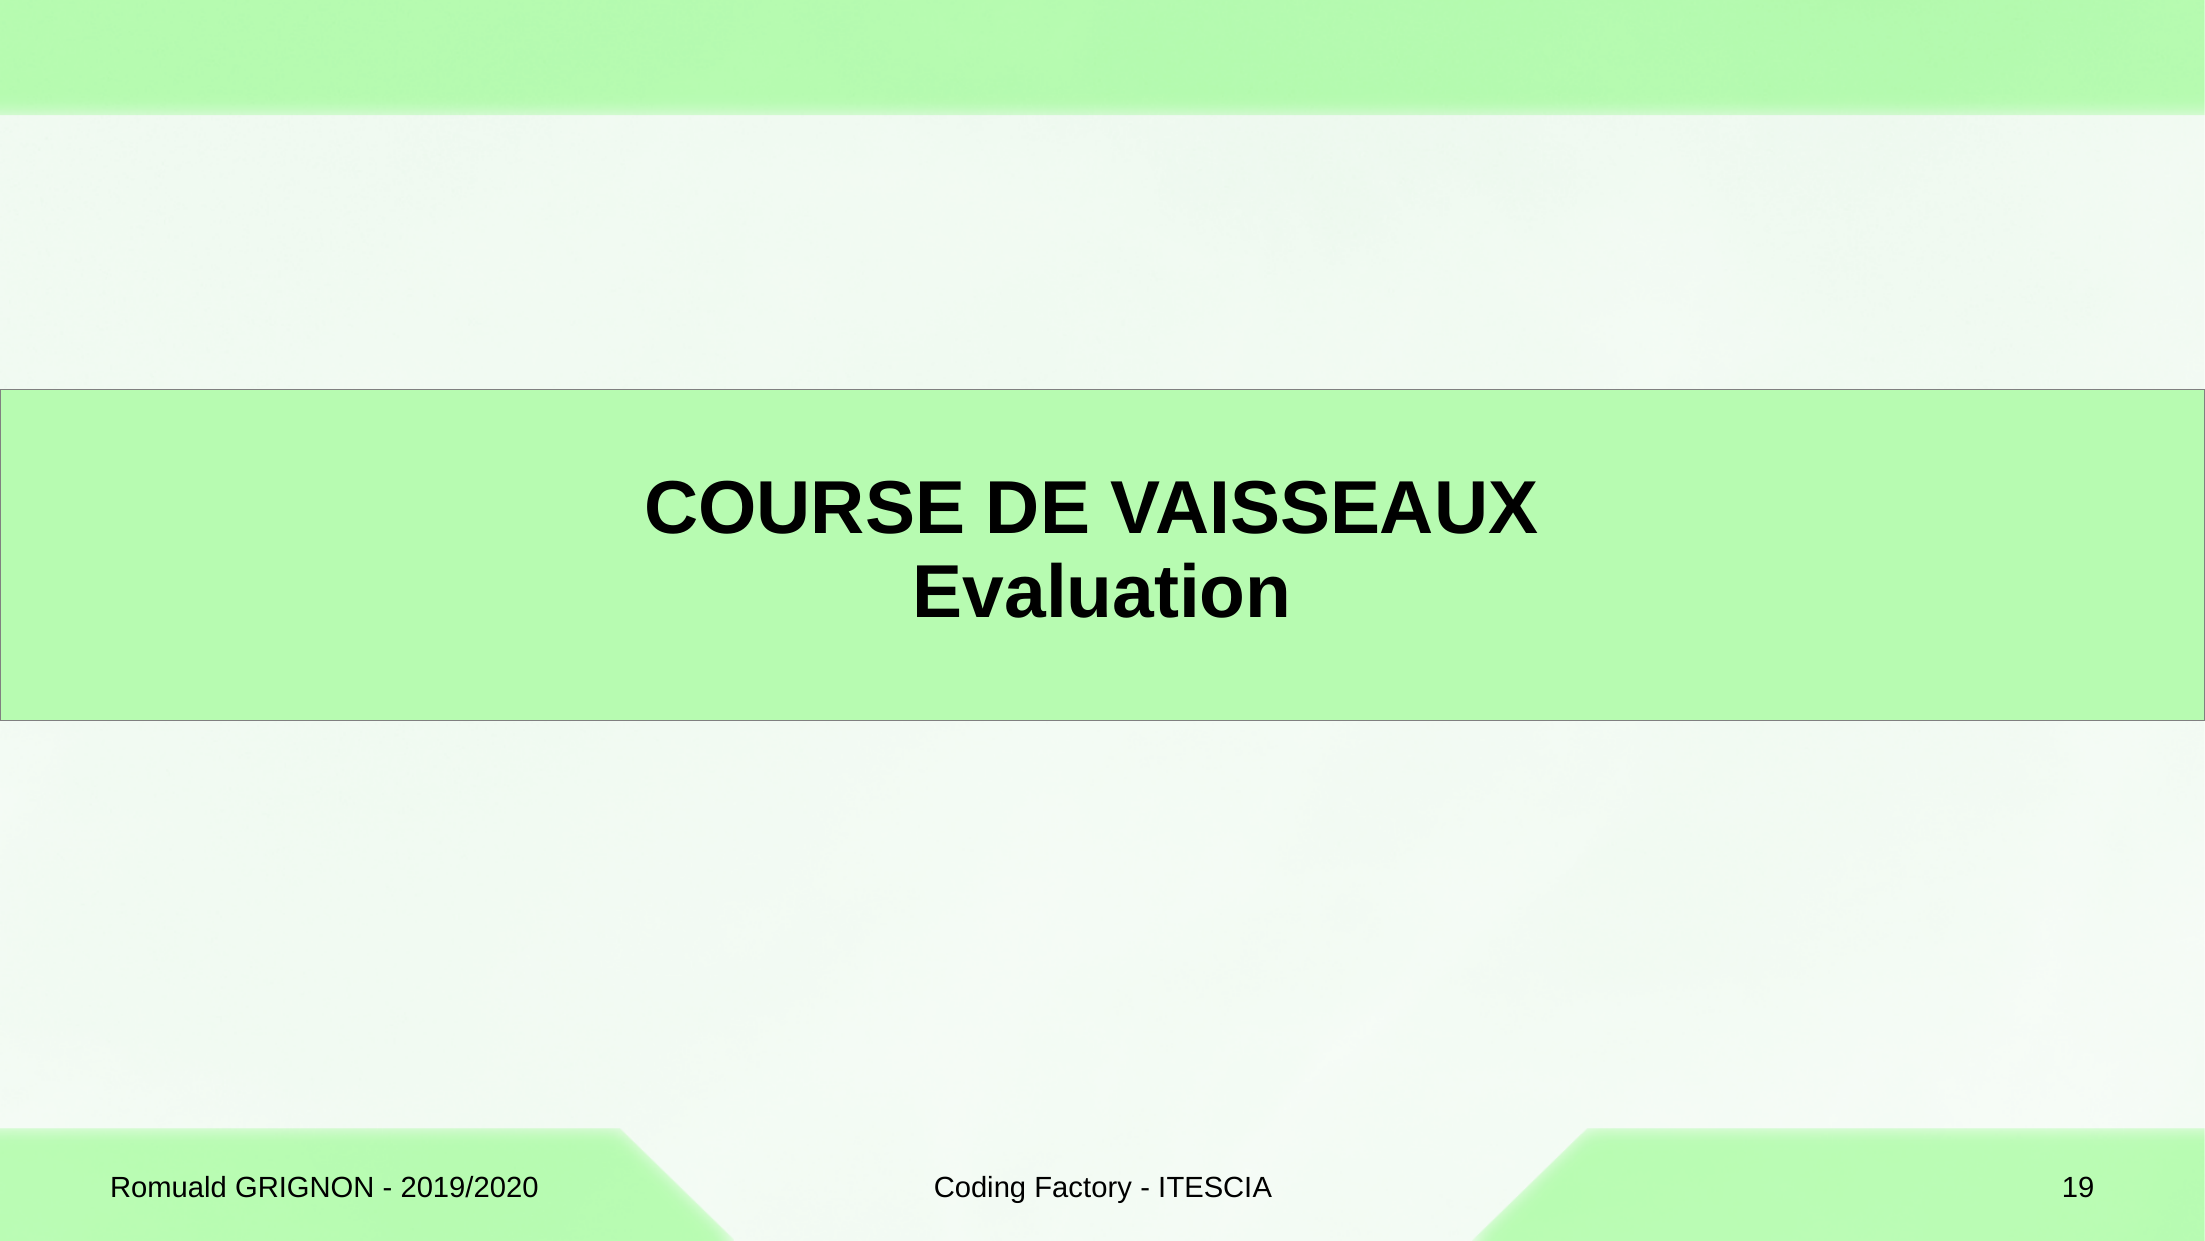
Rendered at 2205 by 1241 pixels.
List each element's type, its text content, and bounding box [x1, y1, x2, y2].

picture [0, 0, 2205, 389]
text_box [0, 389, 110, 721]
picture [0, 721, 2205, 1241]
text_box [2095, 389, 2205, 721]
subtitle COURSE DE VAISSEAUX Evaluation [110, 108, 2095, 1168]
